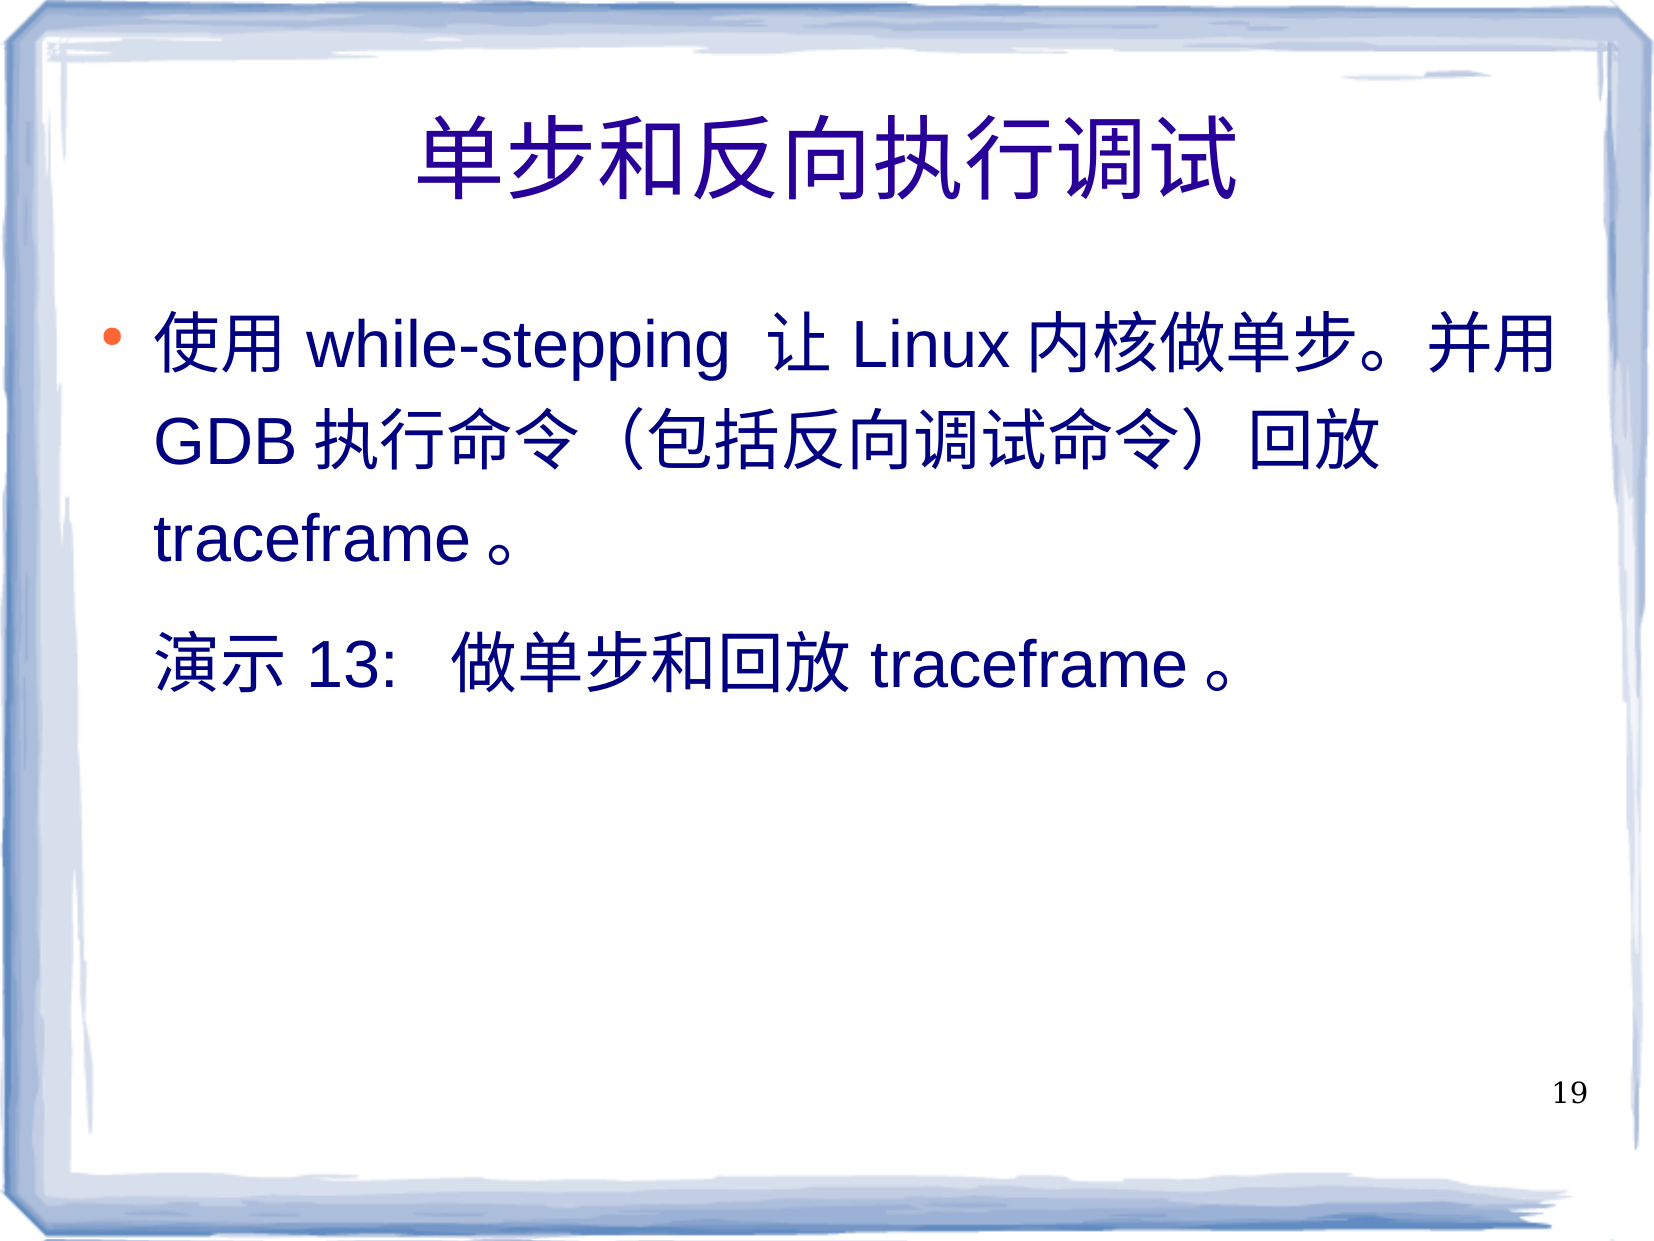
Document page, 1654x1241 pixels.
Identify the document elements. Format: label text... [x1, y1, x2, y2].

picture [0, 0, 1654, 1241]
title 单步和反向执行调试 [82, 49, 1571, 257]
list 使用while-stepping 让Linux内核做单步。并用GDB执行命令（包括反向调试命令）回放traceframe。 演示13: 做单步和回放traceframe。 [82, 290, 1571, 995]
